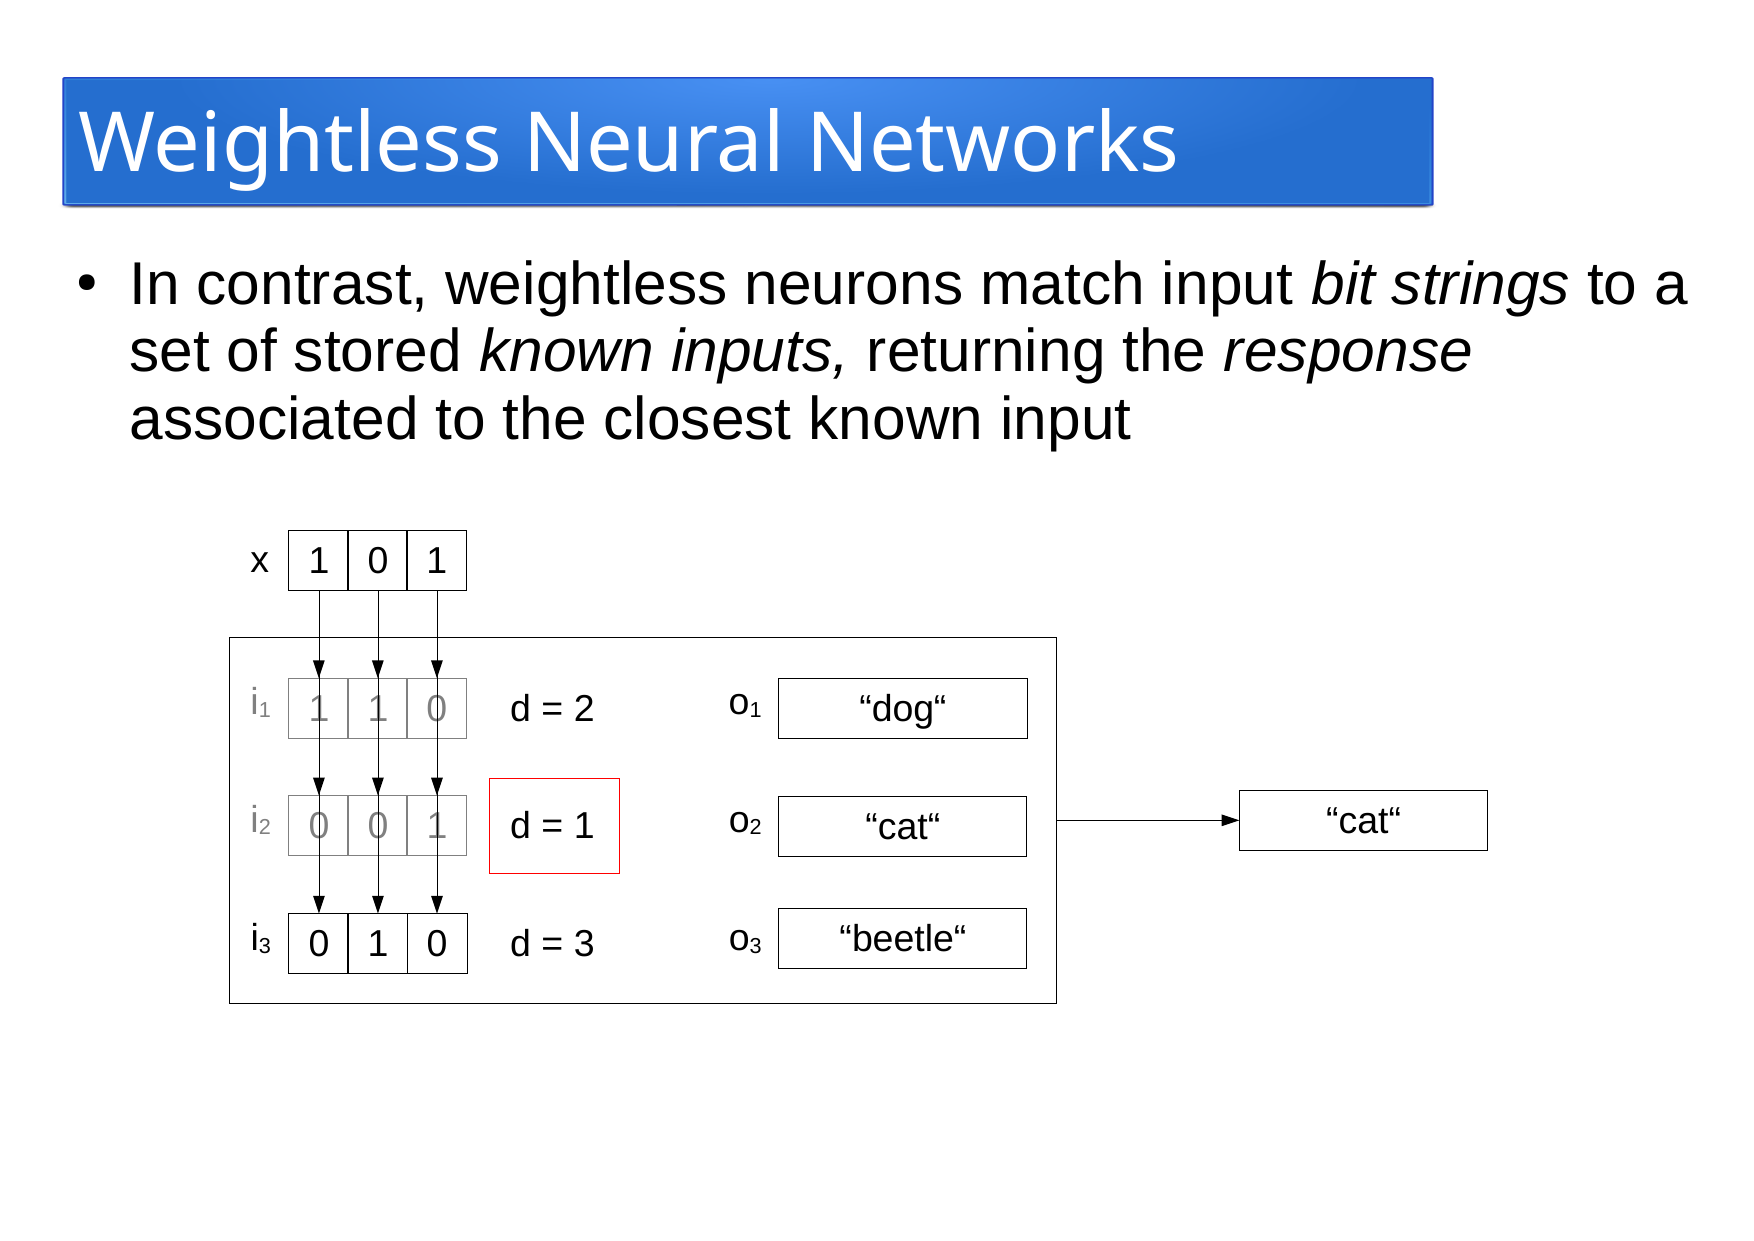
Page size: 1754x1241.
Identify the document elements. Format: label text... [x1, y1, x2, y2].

text_box [320, 672, 378, 744]
text_box [379, 784, 437, 862]
text_box 0 [319, 933, 324, 954]
text_box “cat“ [797, 796, 1027, 857]
text_box “dog“ [797, 678, 1028, 739]
text_box [438, 672, 484, 744]
text_box o2 [714, 790, 797, 861]
title Weightless Neural Networks [78, 80, 1429, 198]
text_box “cat“ [1239, 790, 1488, 851]
text_box d = 3 [495, 915, 620, 972]
text_box 1 [288, 530, 347, 591]
text_box [235, 672, 319, 744]
text_box x [235, 531, 319, 588]
text_box i3 [235, 909, 319, 979]
text_box 1 [347, 913, 407, 974]
text_box 0 [347, 530, 406, 591]
list In contrast, weightless neurons match input bit strings to a set of stored known inputs, returning the response associated to the closest known input [58, 249, 1696, 602]
text_box [320, 784, 378, 862]
text_box 0 [319, 913, 347, 974]
text_box 0 [407, 913, 468, 974]
text_box o3 [714, 909, 797, 979]
text_box d = 2 [495, 679, 620, 737]
text_box 1 [406, 530, 467, 591]
text_box [235, 784, 319, 862]
text_box [379, 672, 437, 744]
picture [58, 77, 1439, 209]
text_box “beetle“ [778, 908, 1027, 969]
text_box o1 [714, 673, 797, 743]
text_box d = 1 [495, 797, 619, 854]
text_box [438, 784, 484, 862]
